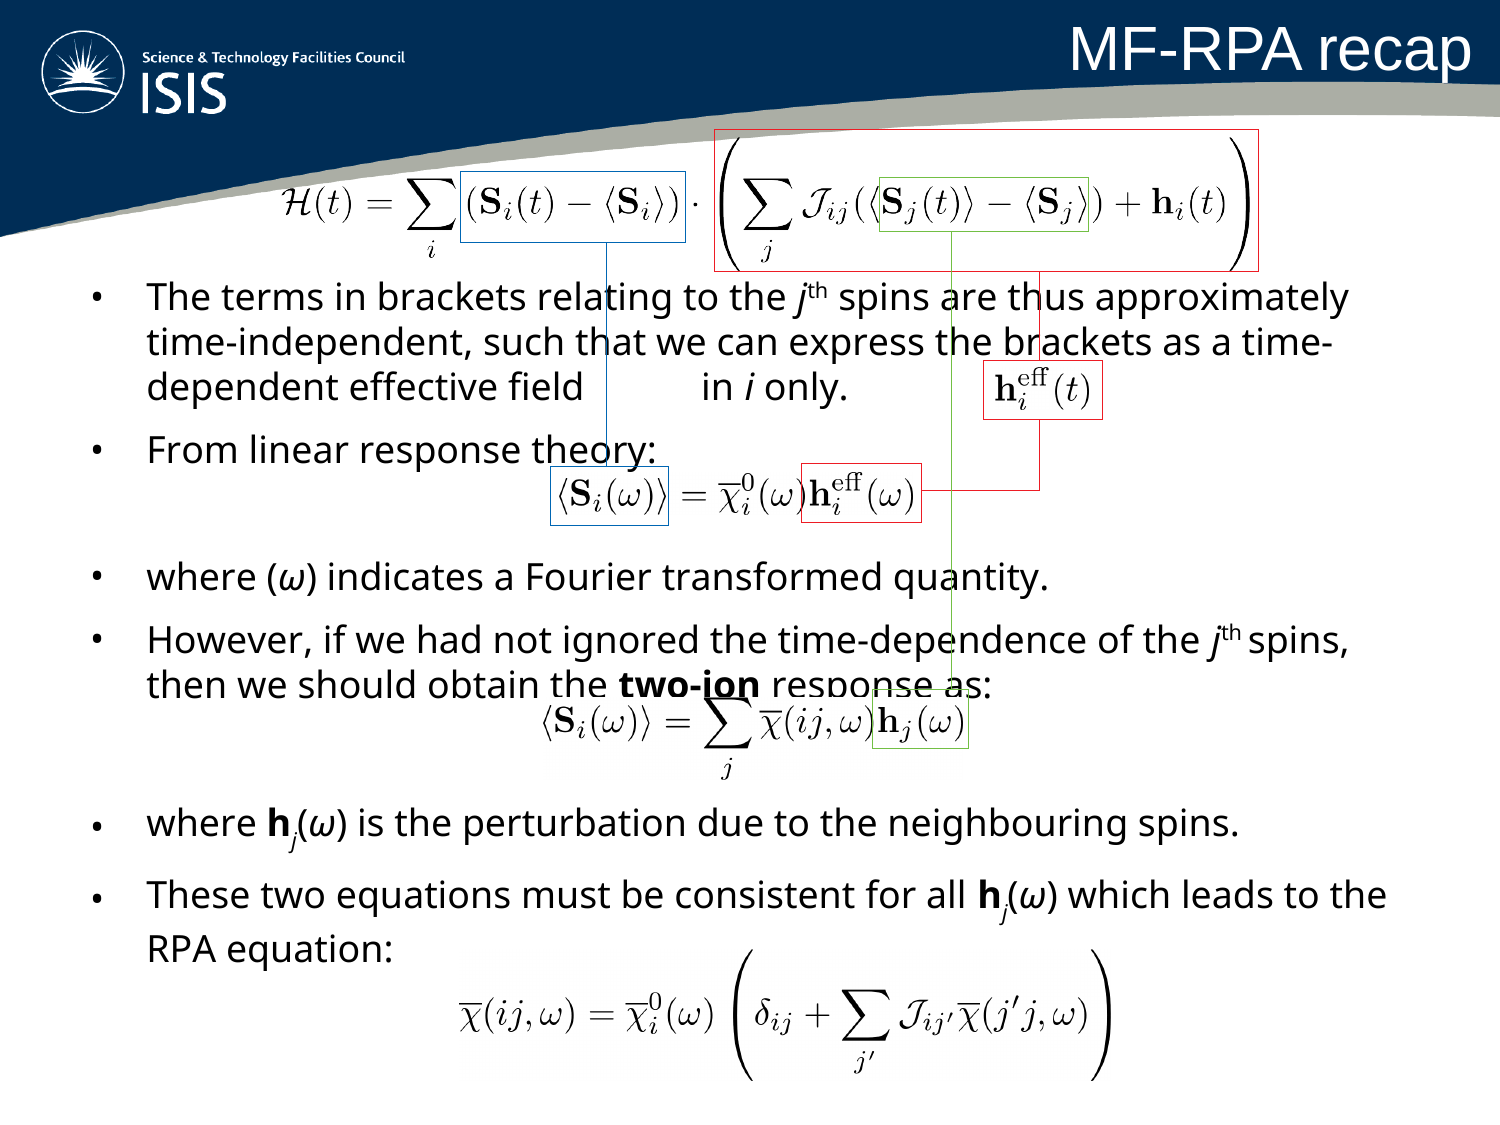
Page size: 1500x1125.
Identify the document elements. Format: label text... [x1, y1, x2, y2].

list The terms in brackets relating to the jth spins are thus approximately time-independent, such that we can express the brackets as a time-dependent effective field in i only. From linear response theory: where (ω) indicates a Fourier transformed quantity. However, if we had not ignored the time-dependence of the jth spins, then we should obtain the two-ion response as: where hj(ω) is the perturbation due to the neighbouring spins. These two equations must be consistent for all hj(ω) which leads to the RPA equation: [952, 272, 1039, 490]
picture [459, 949, 1111, 1081]
picture [880, 178, 1088, 231]
picture [995, 367, 1089, 410]
picture [461, 172, 685, 242]
picture [543, 697, 963, 780]
text_box MF-RPA recap [460, 6, 1489, 92]
picture [0, 0, 1500, 303]
picture [559, 472, 668, 515]
picture [669, 472, 801, 515]
list The terms in brackets relating to the jth spins are thus approximately time-independent, such that we can express the brackets as a time-dependent effective field in i only. From linear response theory: where (ω) indicates a Fourier transformed quantity. However, if we had not ignored the time-dependence of the jth spins, then we should obtain the two-ion response as: where hj(ω) is the perturbation due to the neighbouring spins. These two equations must be consistent for all hj(ω) which leads to the RPA equation: [75, 265, 1424, 1078]
list The terms in brackets relating to the jth spins are thus approximately time-independent, such that we can express the brackets as a time-dependent effective field in i only. From linear response theory: where (ω) indicates a Fourier transformed quantity. However, if we had not ignored the time-dependence of the jth spins, then we should obtain the two-ion response as: where hj(ω) is the perturbation due to the neighbouring spins. These two equations must be consistent for all hj(ω) which leads to the RPA equation: [607, 272, 951, 490]
picture [715, 130, 1258, 271]
picture [802, 472, 913, 515]
picture [873, 697, 963, 748]
